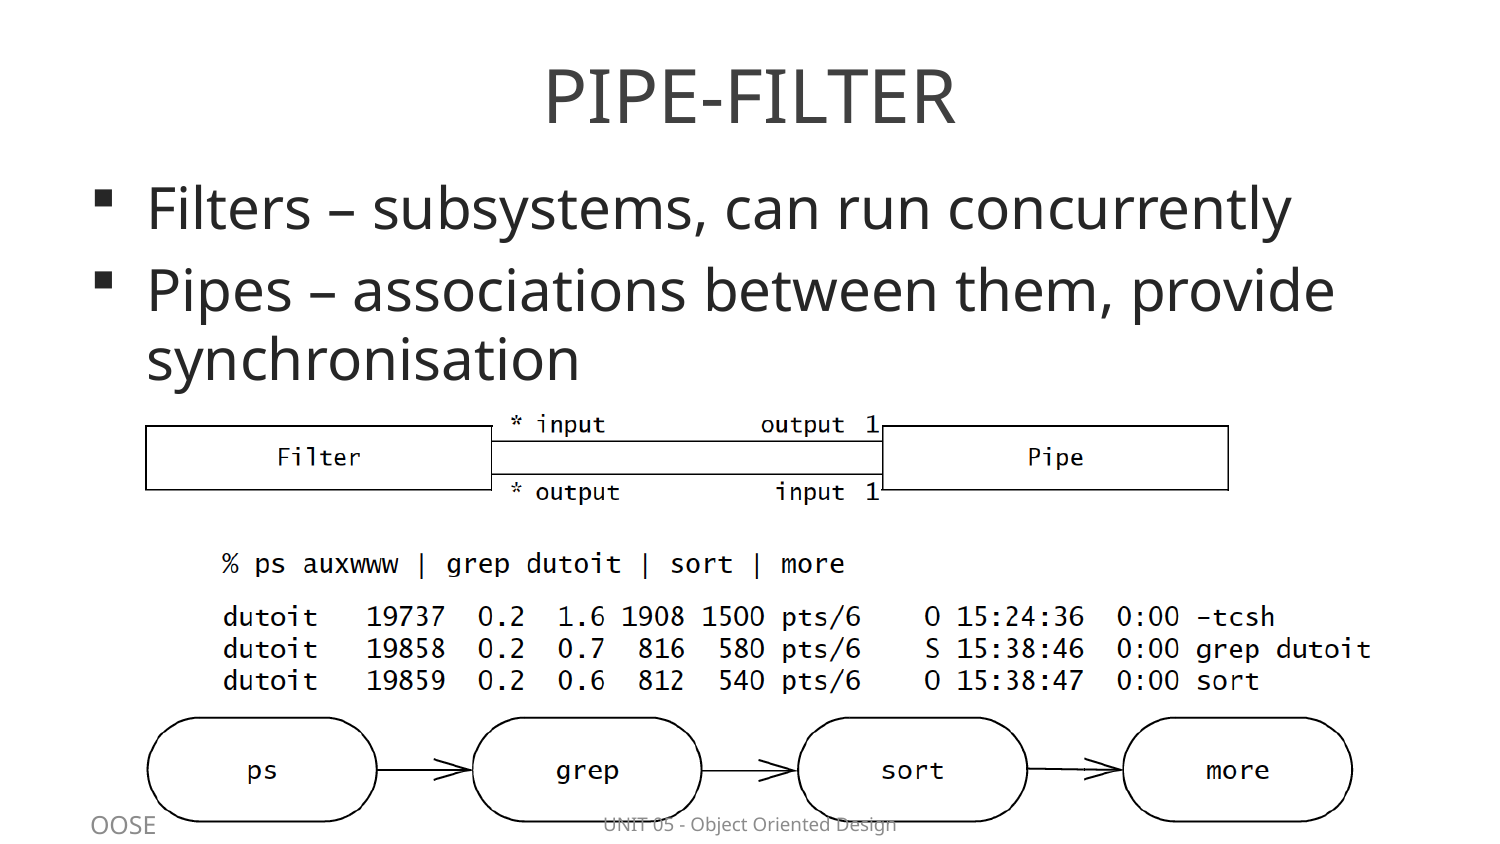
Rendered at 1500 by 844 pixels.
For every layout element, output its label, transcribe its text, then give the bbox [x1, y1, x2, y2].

slide_number OOSE [75, 801, 425, 844]
title Pipe-filter [75, 23, 1425, 163]
picture [139, 408, 1240, 519]
slide_number [1074, 801, 1425, 844]
footer UNIT 05 - Object Oriented Design [512, 801, 988, 844]
list Filters – subsystems, can run concurrently Pipes – associations between them, provide synchronisation [75, 163, 1425, 754]
picture [139, 537, 1419, 830]
